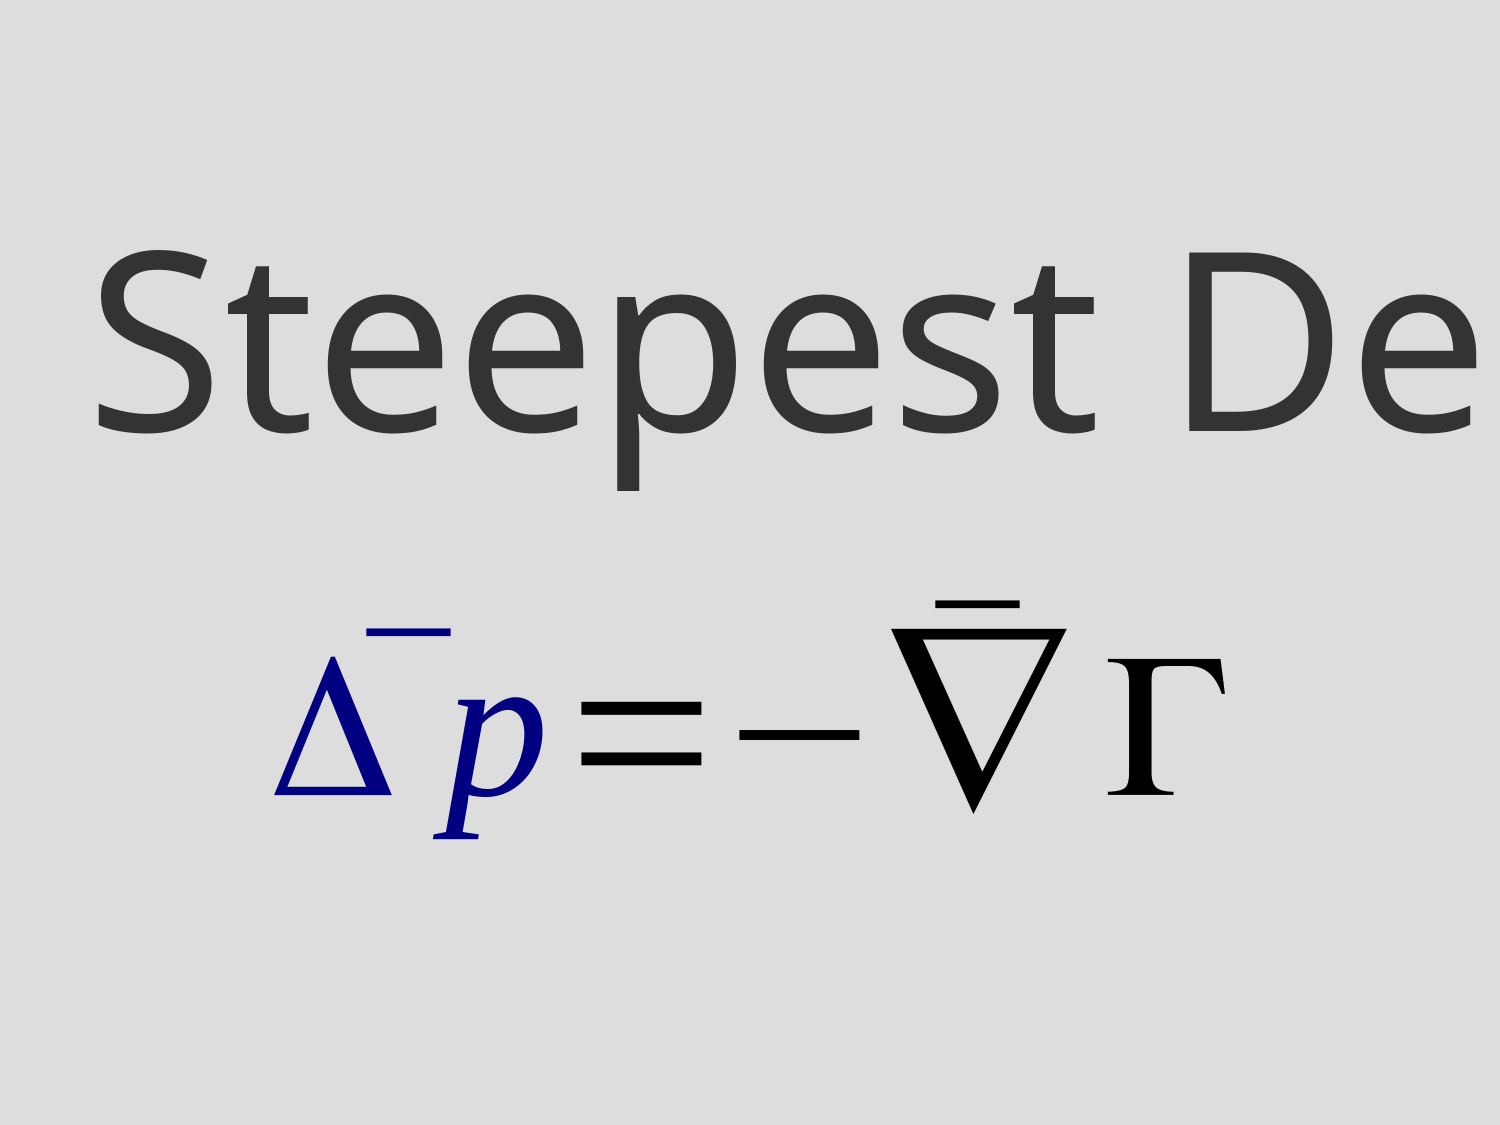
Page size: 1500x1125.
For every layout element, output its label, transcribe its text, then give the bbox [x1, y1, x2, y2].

chart [258, 590, 1242, 841]
text_box Steepest Descent [72, 156, 1428, 461]
